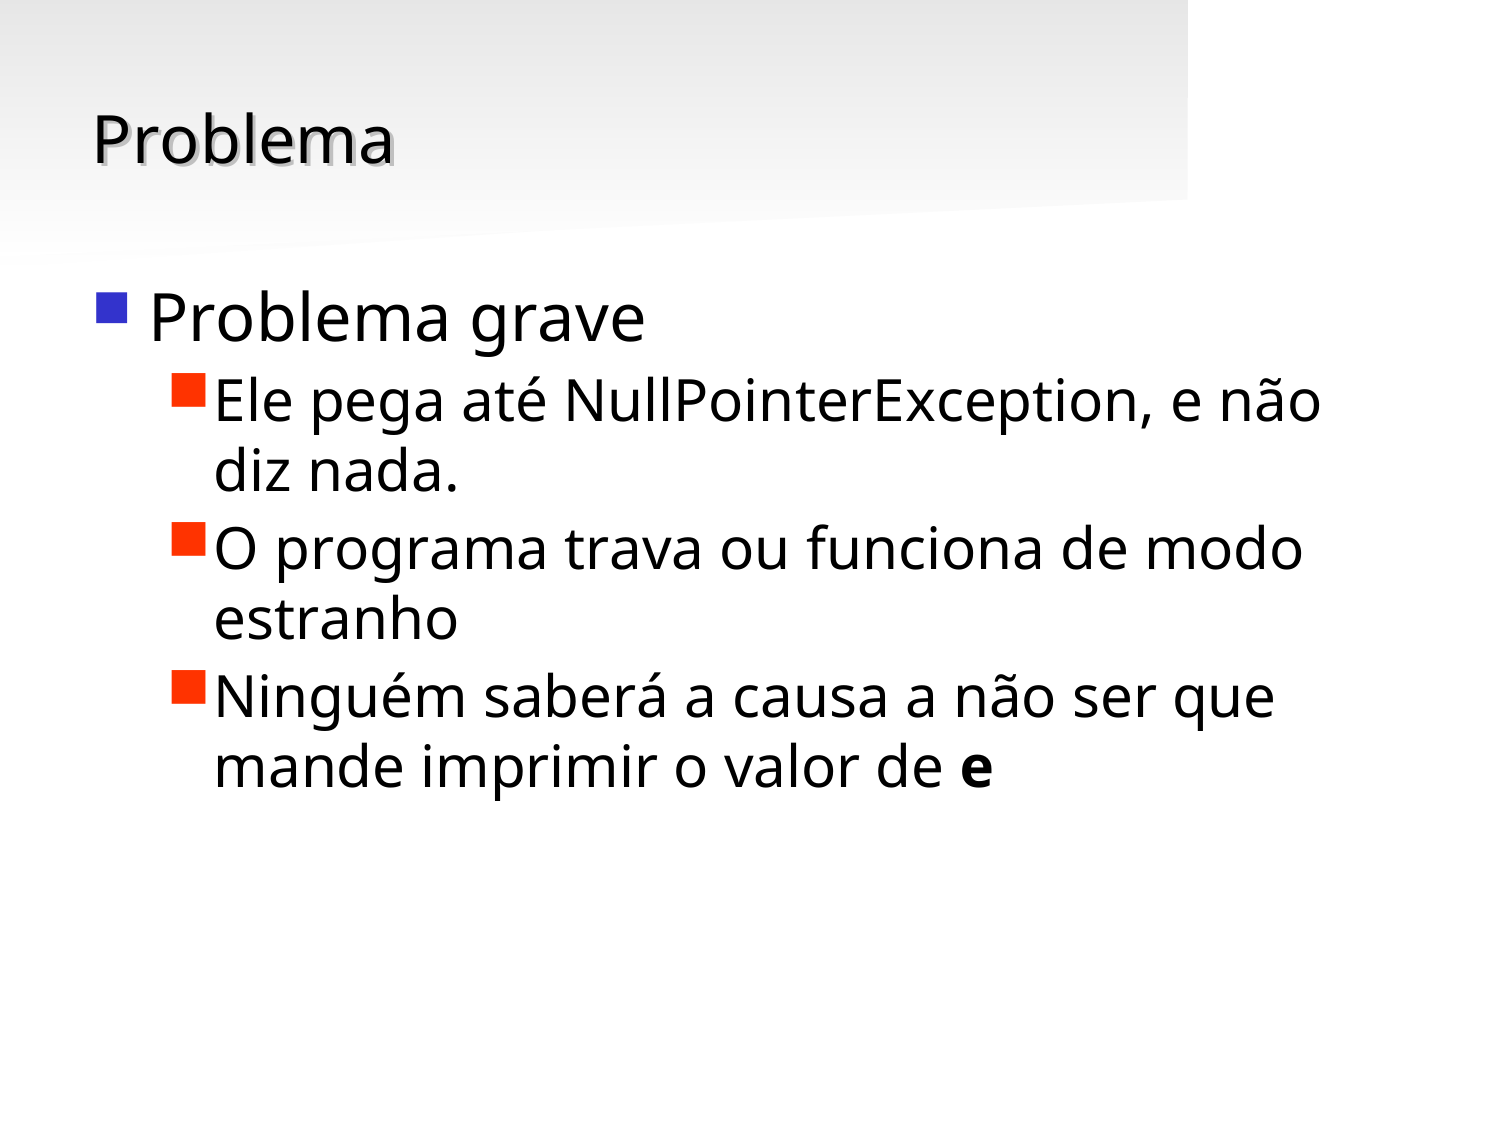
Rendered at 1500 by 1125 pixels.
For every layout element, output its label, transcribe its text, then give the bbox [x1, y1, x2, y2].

list Problema grave Ele pega até NullPointerException, e não diz nada. O programa trava ou funciona de modo estranho Ninguém saberá a causa a não ser que mande imprimir o valor de e [76, 267, 1427, 1005]
title Problema [76, 42, 1427, 231]
